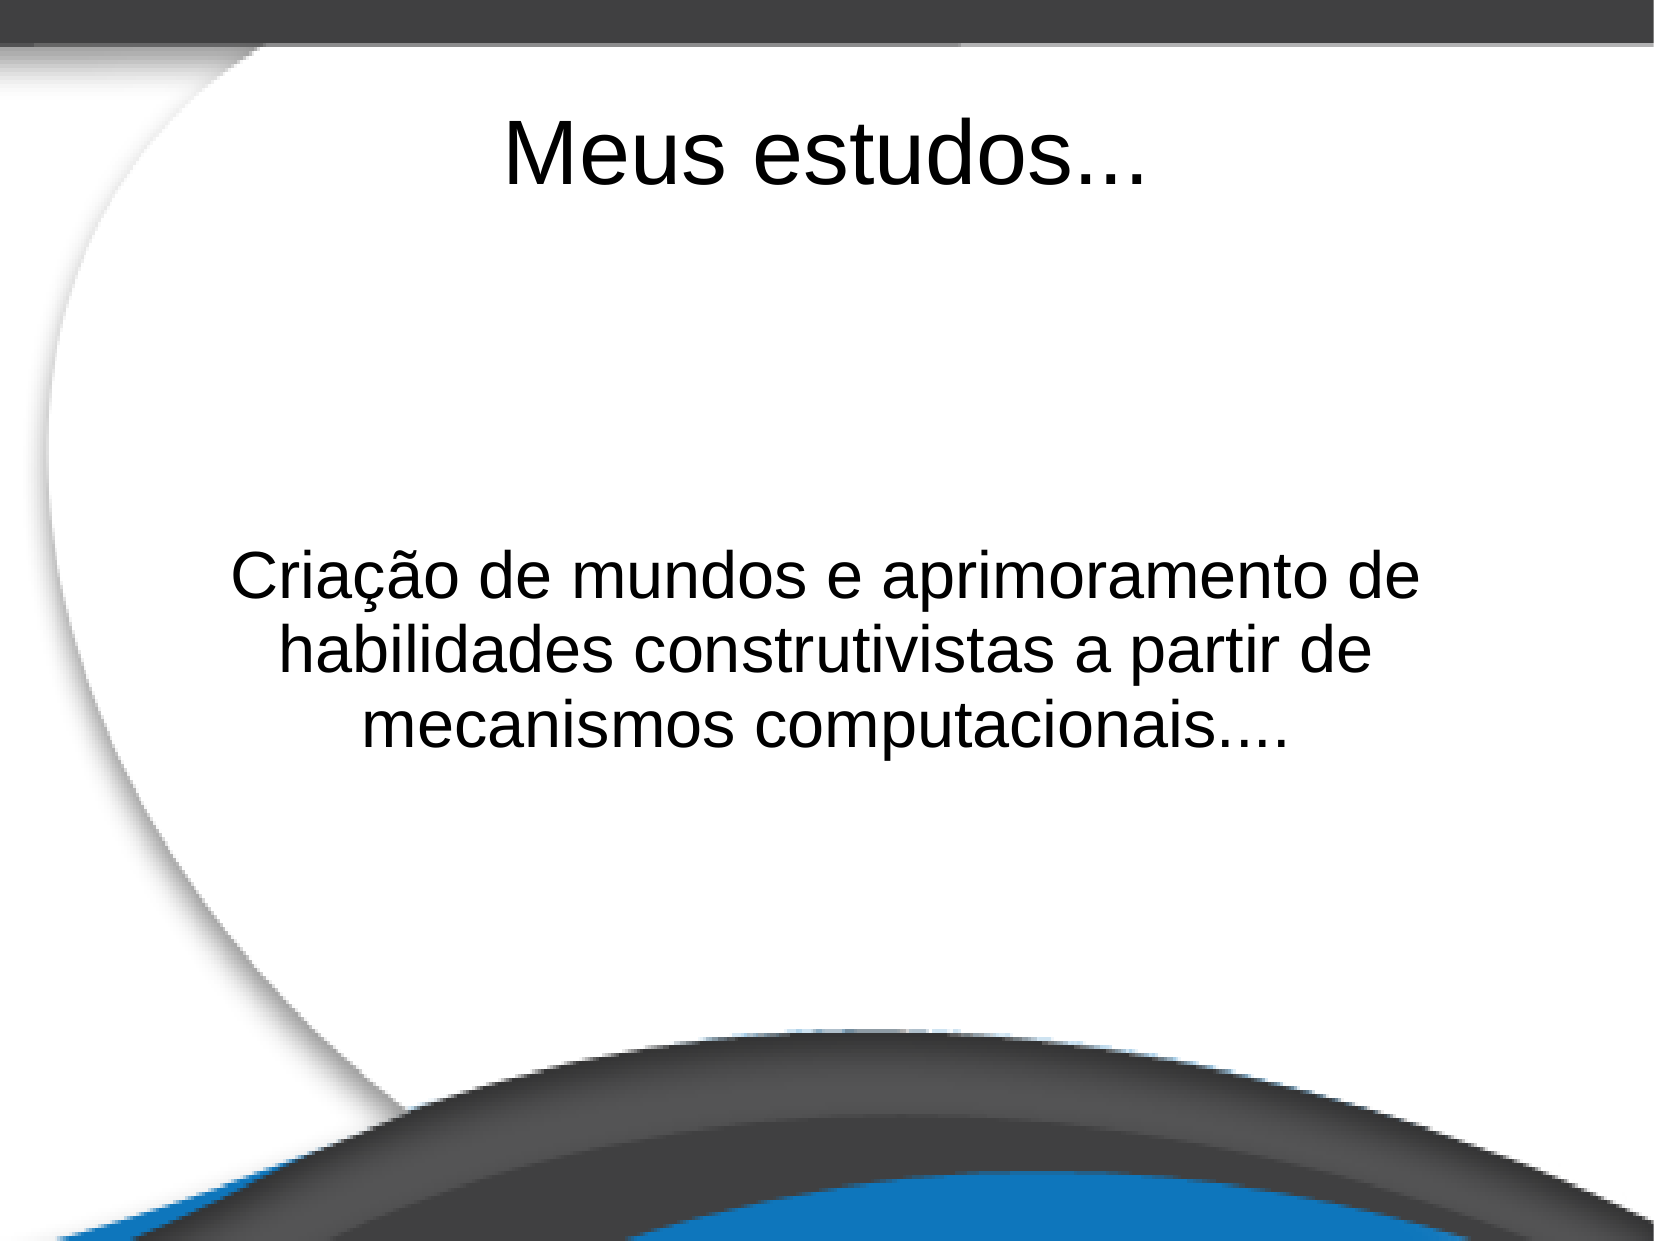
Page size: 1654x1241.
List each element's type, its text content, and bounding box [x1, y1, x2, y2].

subtitle Criação de mundos e aprimoramento de habilidades construtivistas a partir de mecanismos computacionais.... [82, 290, 1571, 1010]
title Meus estudos... [82, 49, 1571, 257]
picture [0, 0, 1654, 1241]
